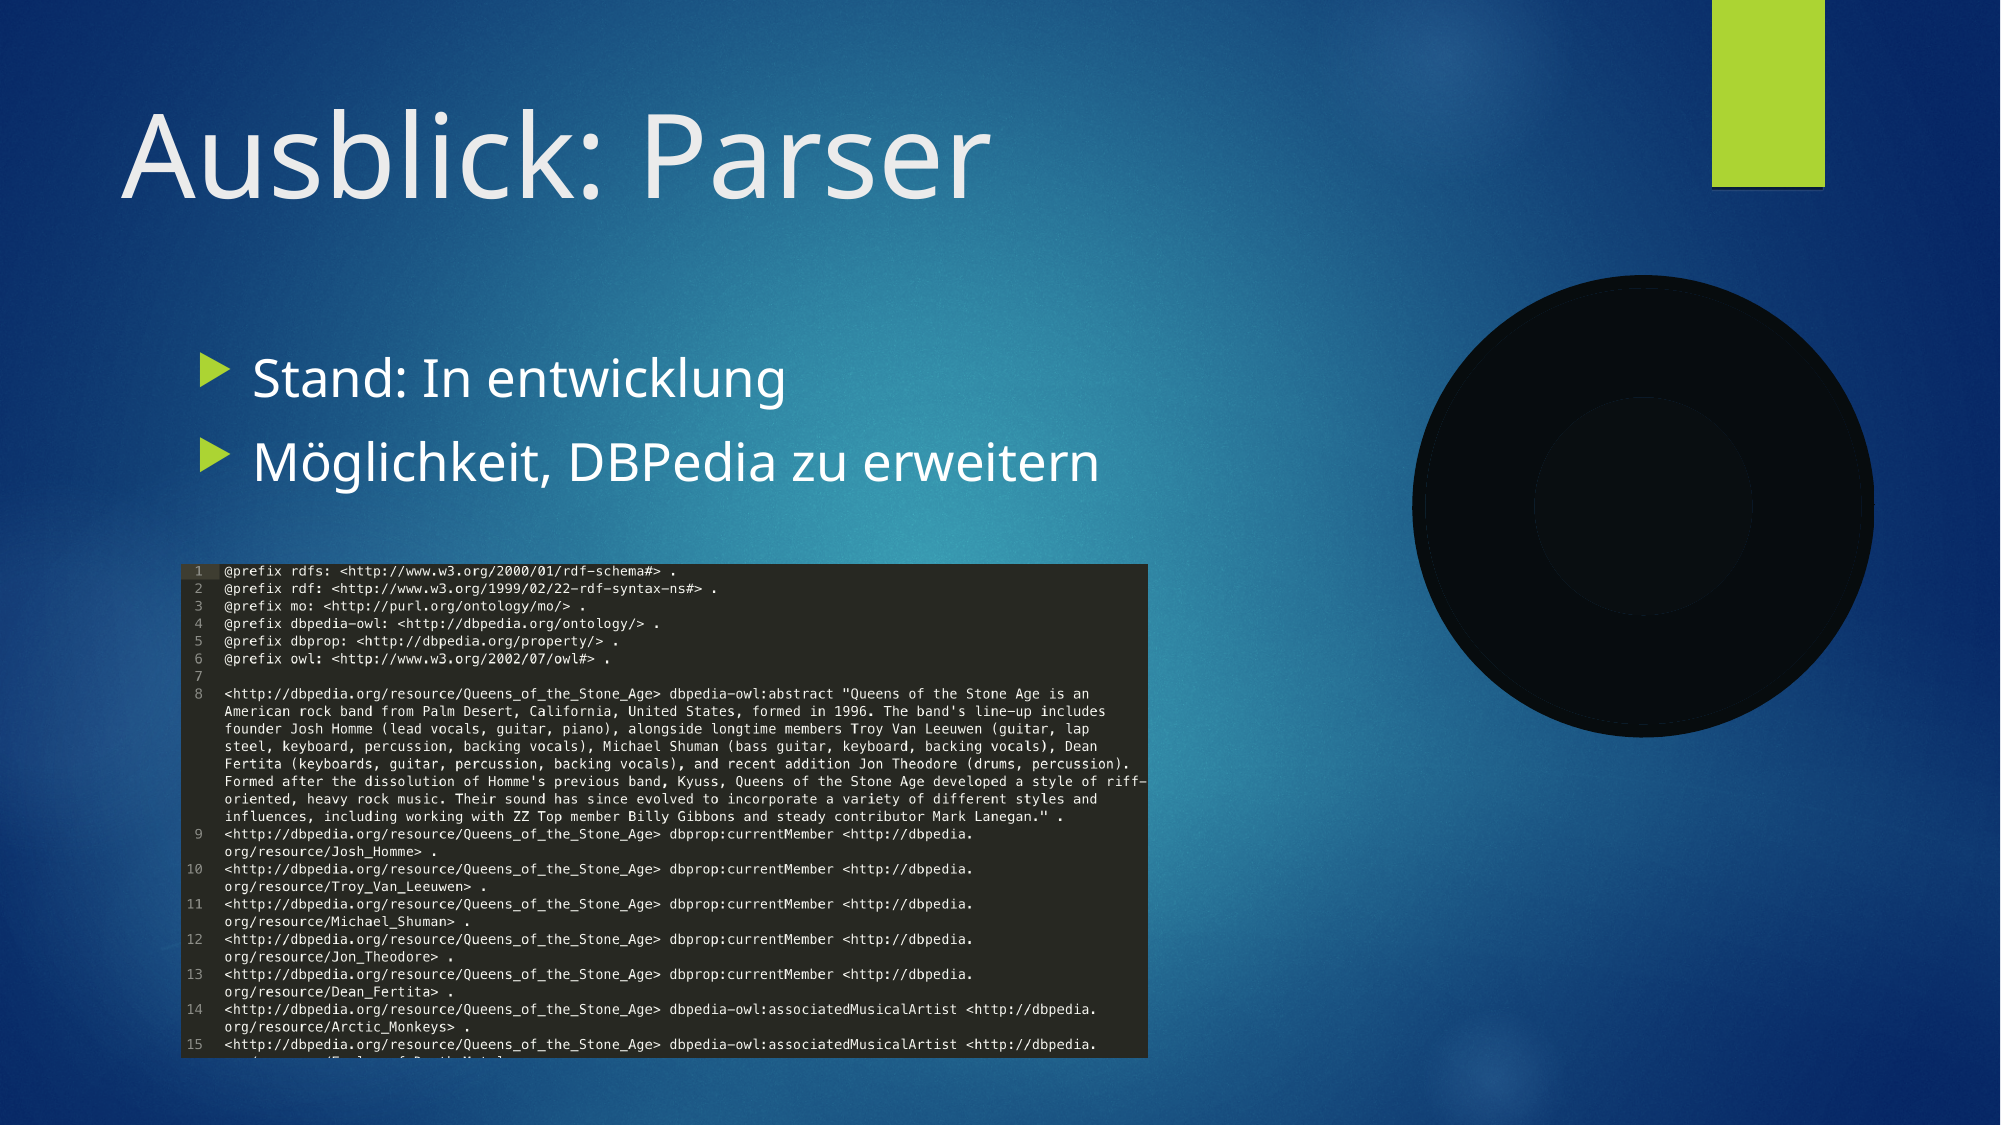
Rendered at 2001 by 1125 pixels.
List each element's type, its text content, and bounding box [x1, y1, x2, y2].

title Ausblick: Parser [106, 74, 1649, 305]
picture [181, 564, 1148, 1058]
list Stand: In entwicklung Möglichkeit, DBPedia zu erweitern [181, 336, 1649, 1026]
